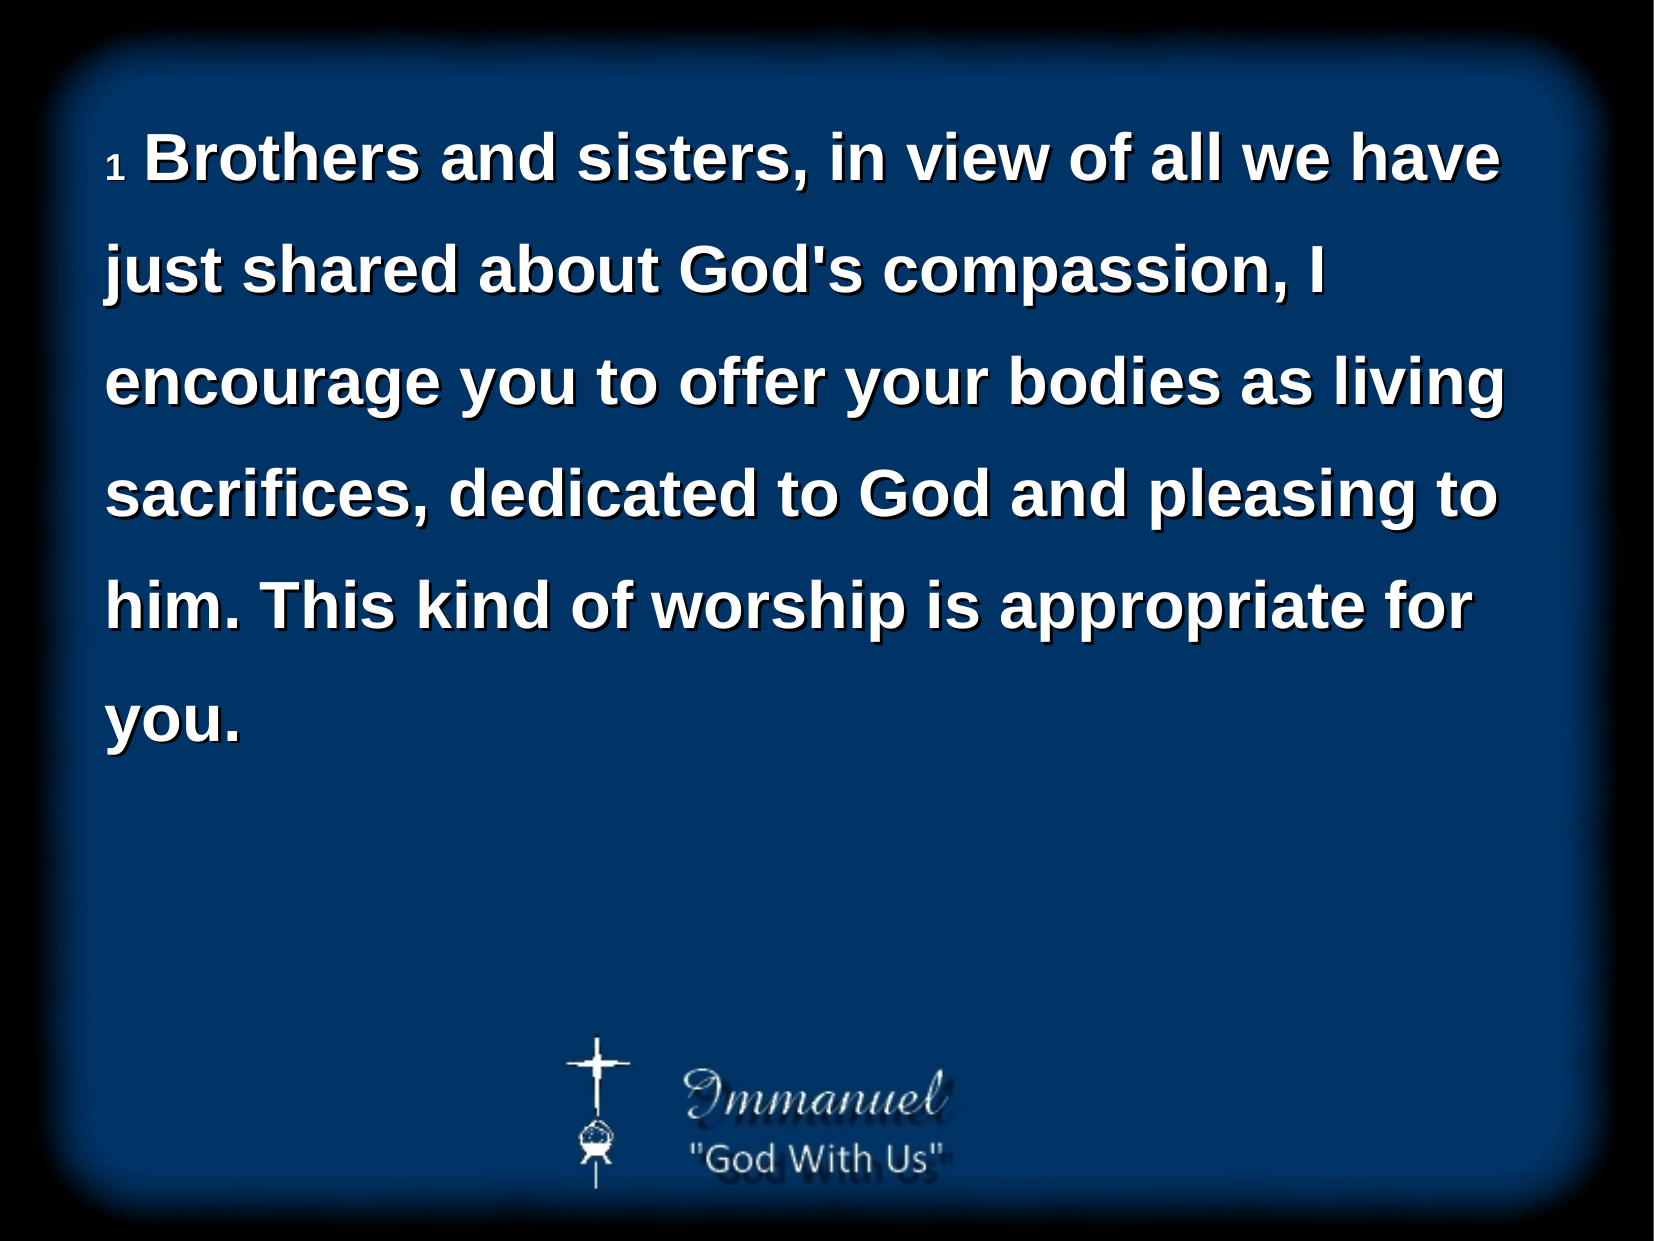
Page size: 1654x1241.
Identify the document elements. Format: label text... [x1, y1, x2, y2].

picture [0, 0, 1654, 1241]
text_box 1 Brothers and sisters, in view of all we have just shared about God's compassion, I encourage you to offer your bodies as living sacrifices, dedicated to God and pleasing to him. This kind of worship is appropriate for you. [90, 75, 1576, 721]
